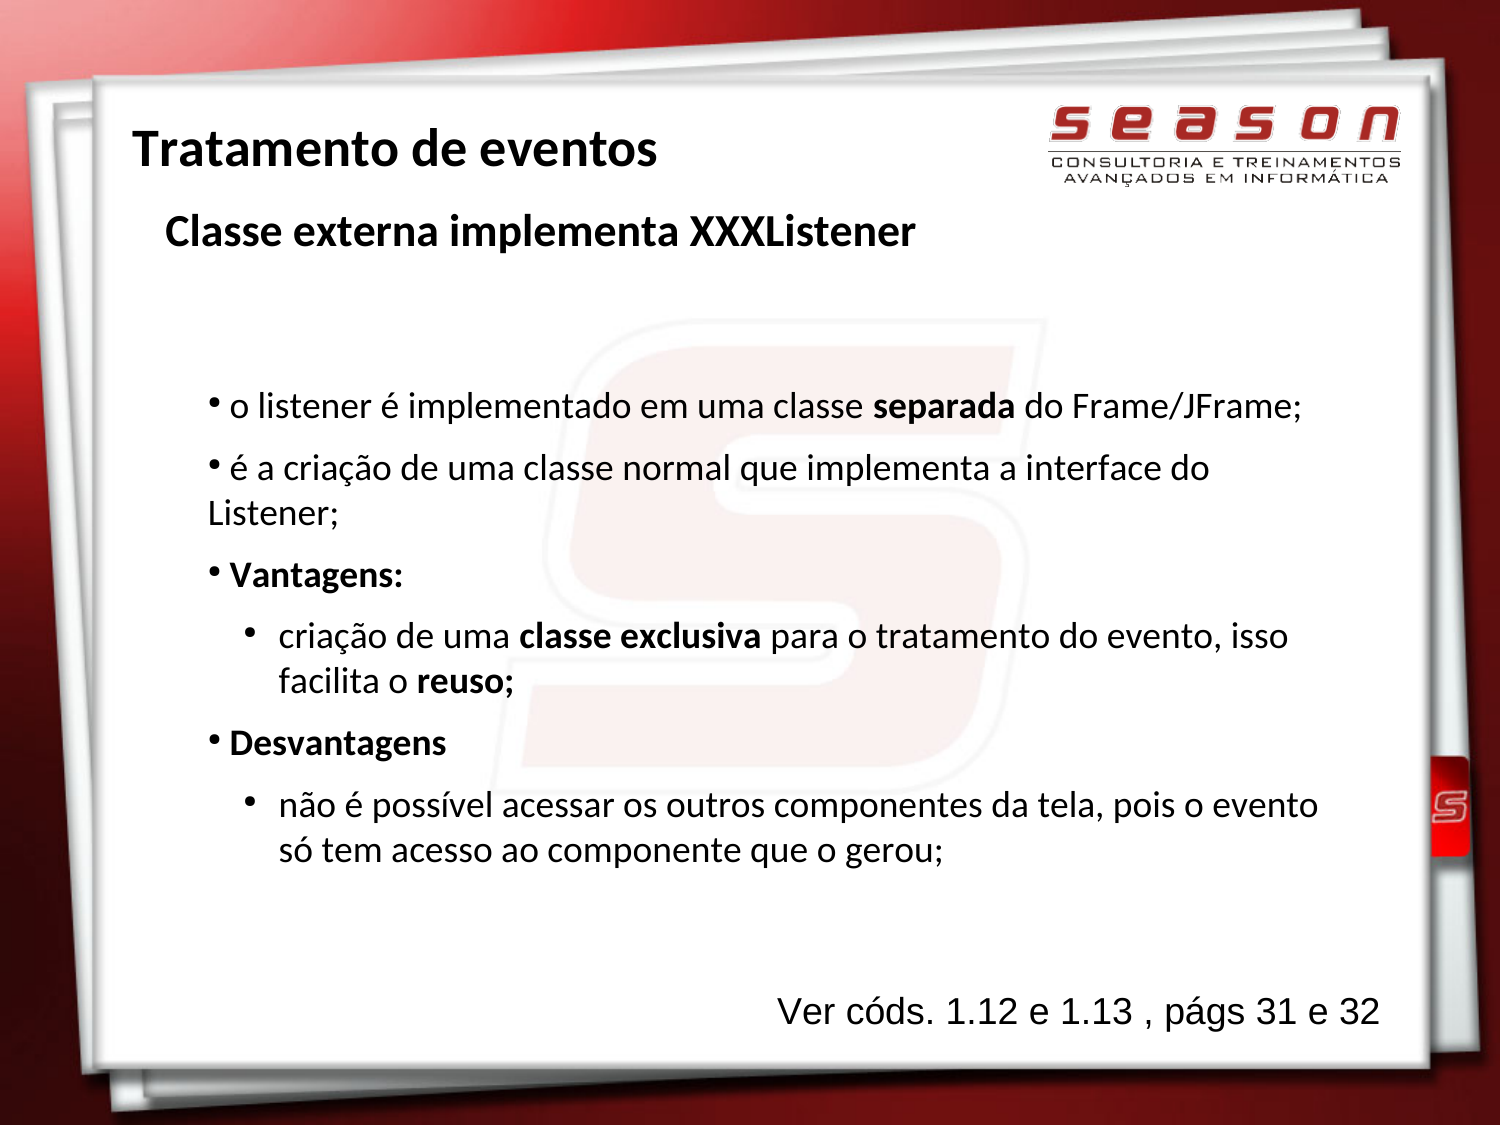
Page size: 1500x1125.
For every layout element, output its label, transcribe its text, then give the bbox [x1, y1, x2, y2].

picture [0, 0, 1500, 1125]
text_box o listener é implementado em uma classe separada do Frame/JFrame; é a criação de uma classe normal que implementa a interface do Listener; Vantagens: criação de uma classe exclusiva para o tratamento do evento, isso facilita o reuso; Desvantagens não é possível acessar os outros componentes da tela, pois o evento só tem acesso ao componente que o gerou; [207, 336, 1328, 915]
text_box Classe externa implementa XXXListener [165, 200, 1240, 256]
title Tratamento de eventos [118, 33, 1394, 257]
text_box Ver códs. 1.12 e 1.13 , págs 31 e 32 [708, 979, 1396, 1040]
